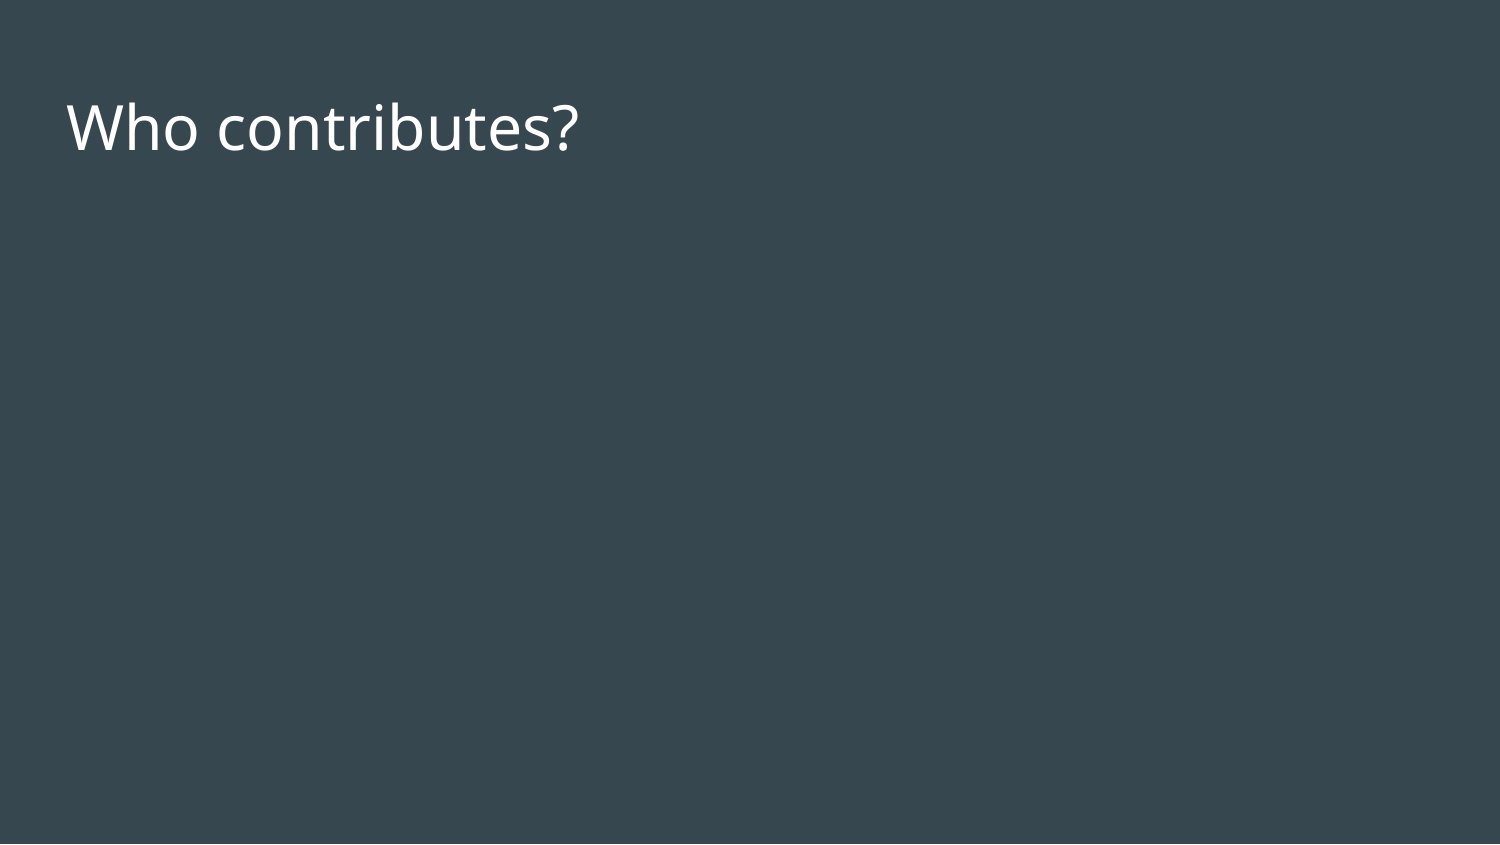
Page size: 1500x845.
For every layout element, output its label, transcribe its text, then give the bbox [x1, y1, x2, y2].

title Who contributes? [51, 72, 1449, 167]
